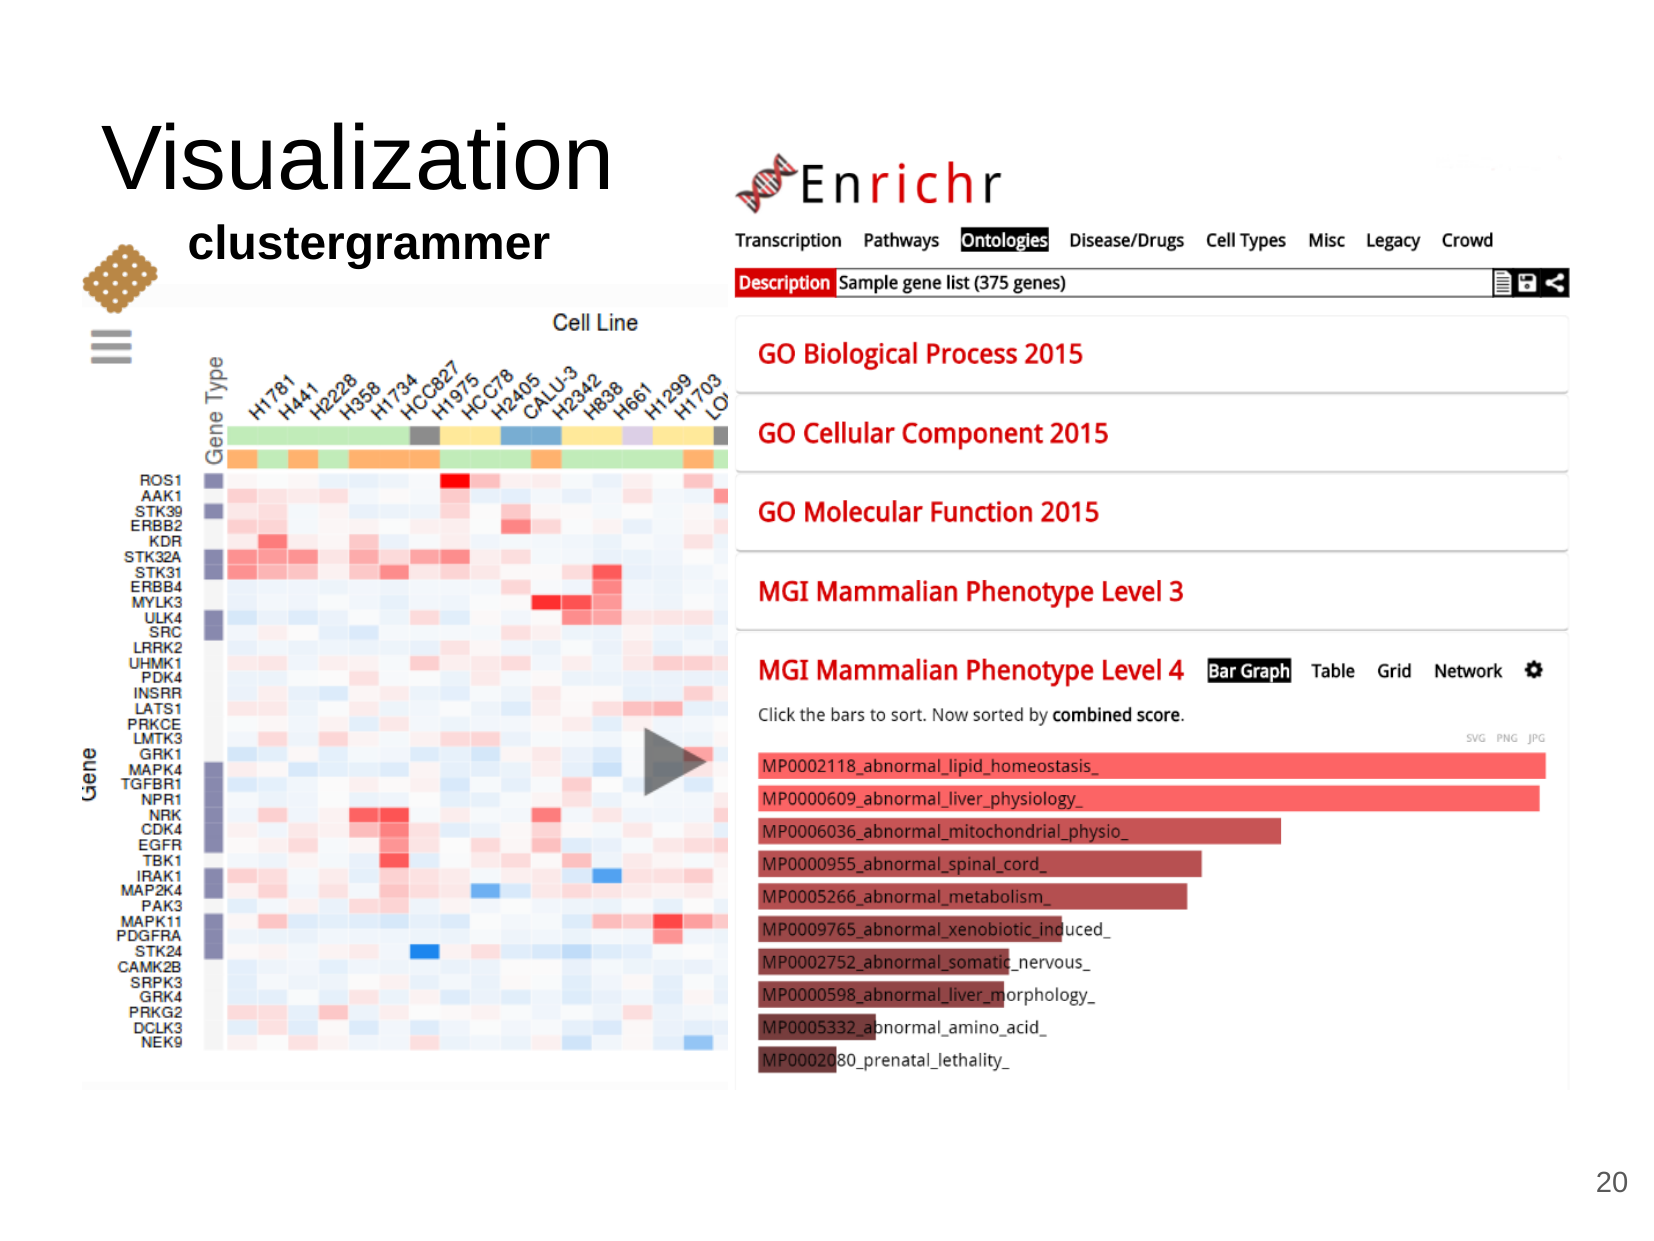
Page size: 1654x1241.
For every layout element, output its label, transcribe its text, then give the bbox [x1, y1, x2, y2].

text_box clustergrammer [172, 187, 1131, 300]
title Visualization [82, 49, 1571, 257]
picture [82, 150, 1571, 1090]
slide_number <number> [1547, 1145, 1647, 1241]
